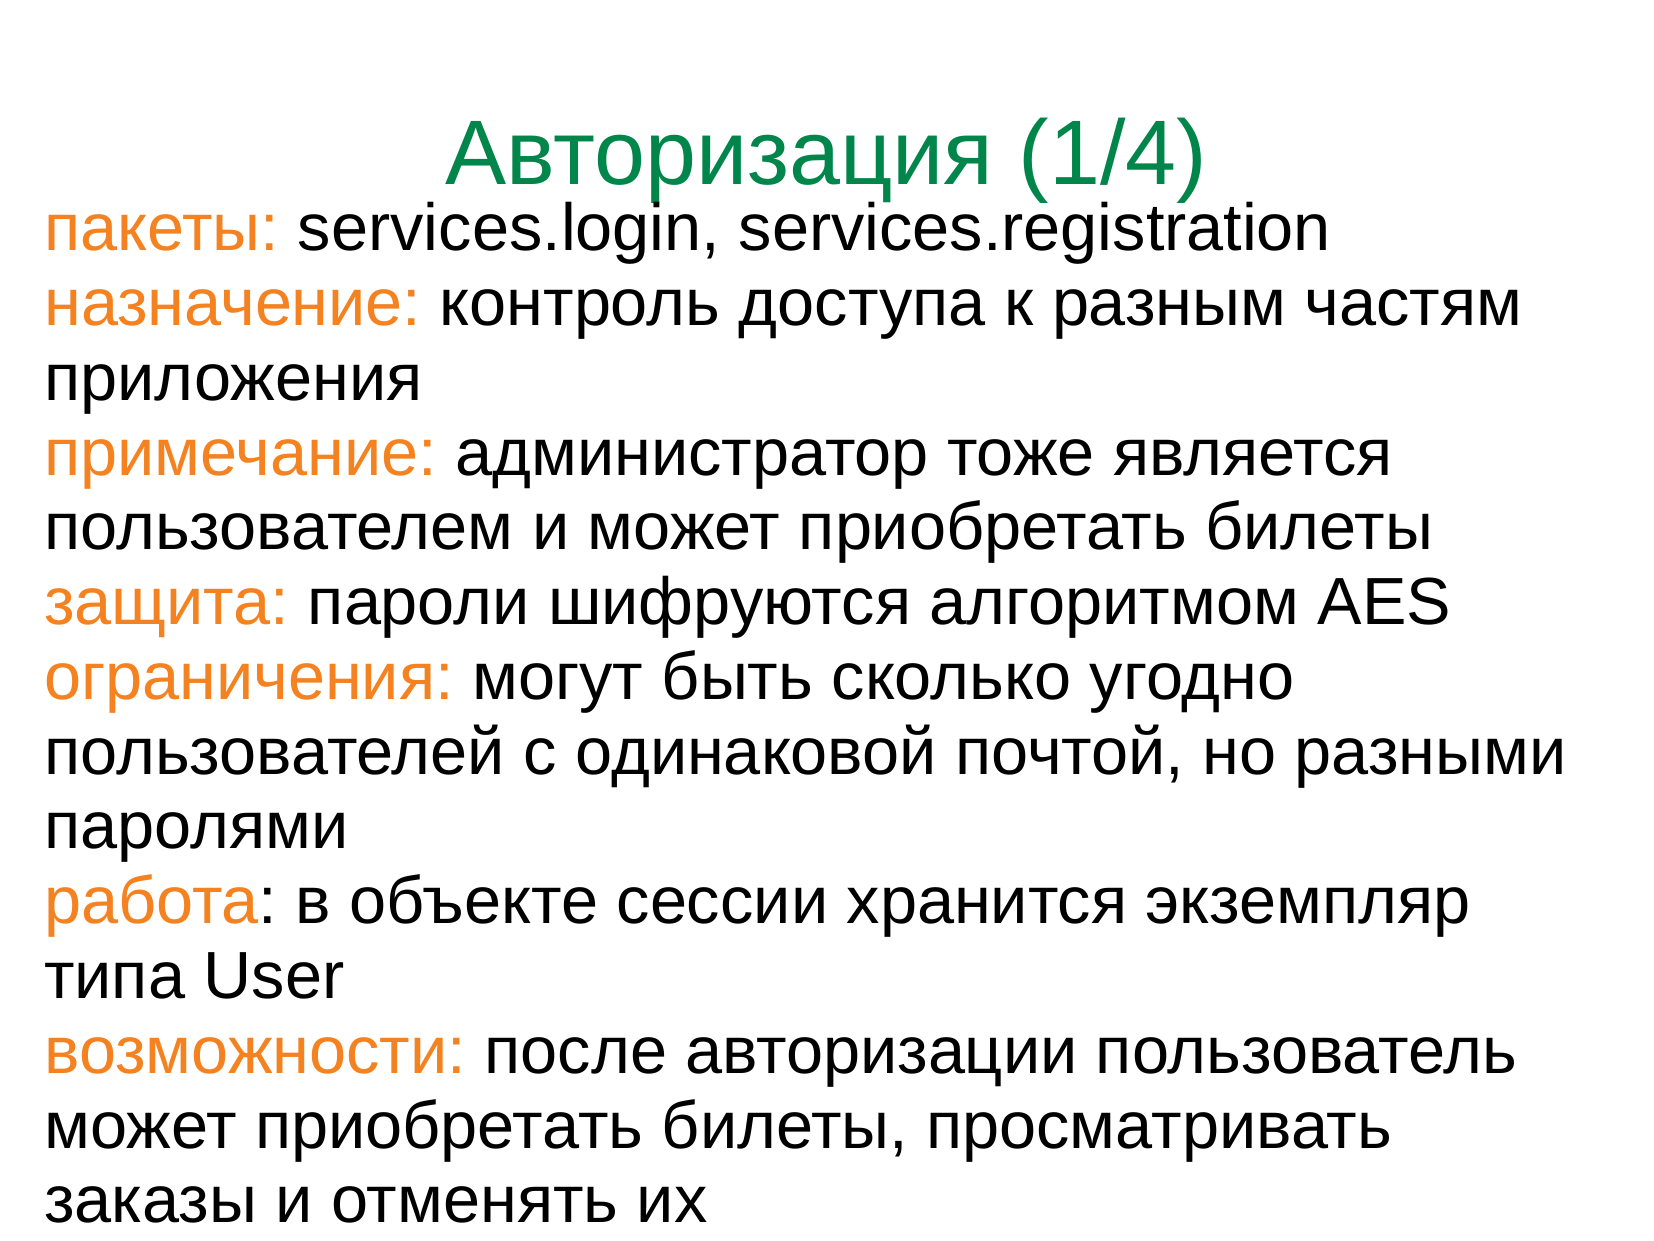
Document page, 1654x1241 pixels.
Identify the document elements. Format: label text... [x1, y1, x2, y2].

text_box пакеты: services.login, services.registration назначение: контроль доступа к разным частям приложения примечание: администратор тоже является пользователем и может приобретать билеты защита: пароли шифруются алгоритмом AES ограничения: могут быть сколько угодно пользователей с одинаковой почтой, но разными паролями работа: в объекте сессии хранится экземпляр типа User возможности: после авторизации пользователь может приобретать билеты, просматривать заказы и отменять их [29, 183, 1595, 1238]
title Авторизация (1/4) [0, 49, 1654, 257]
